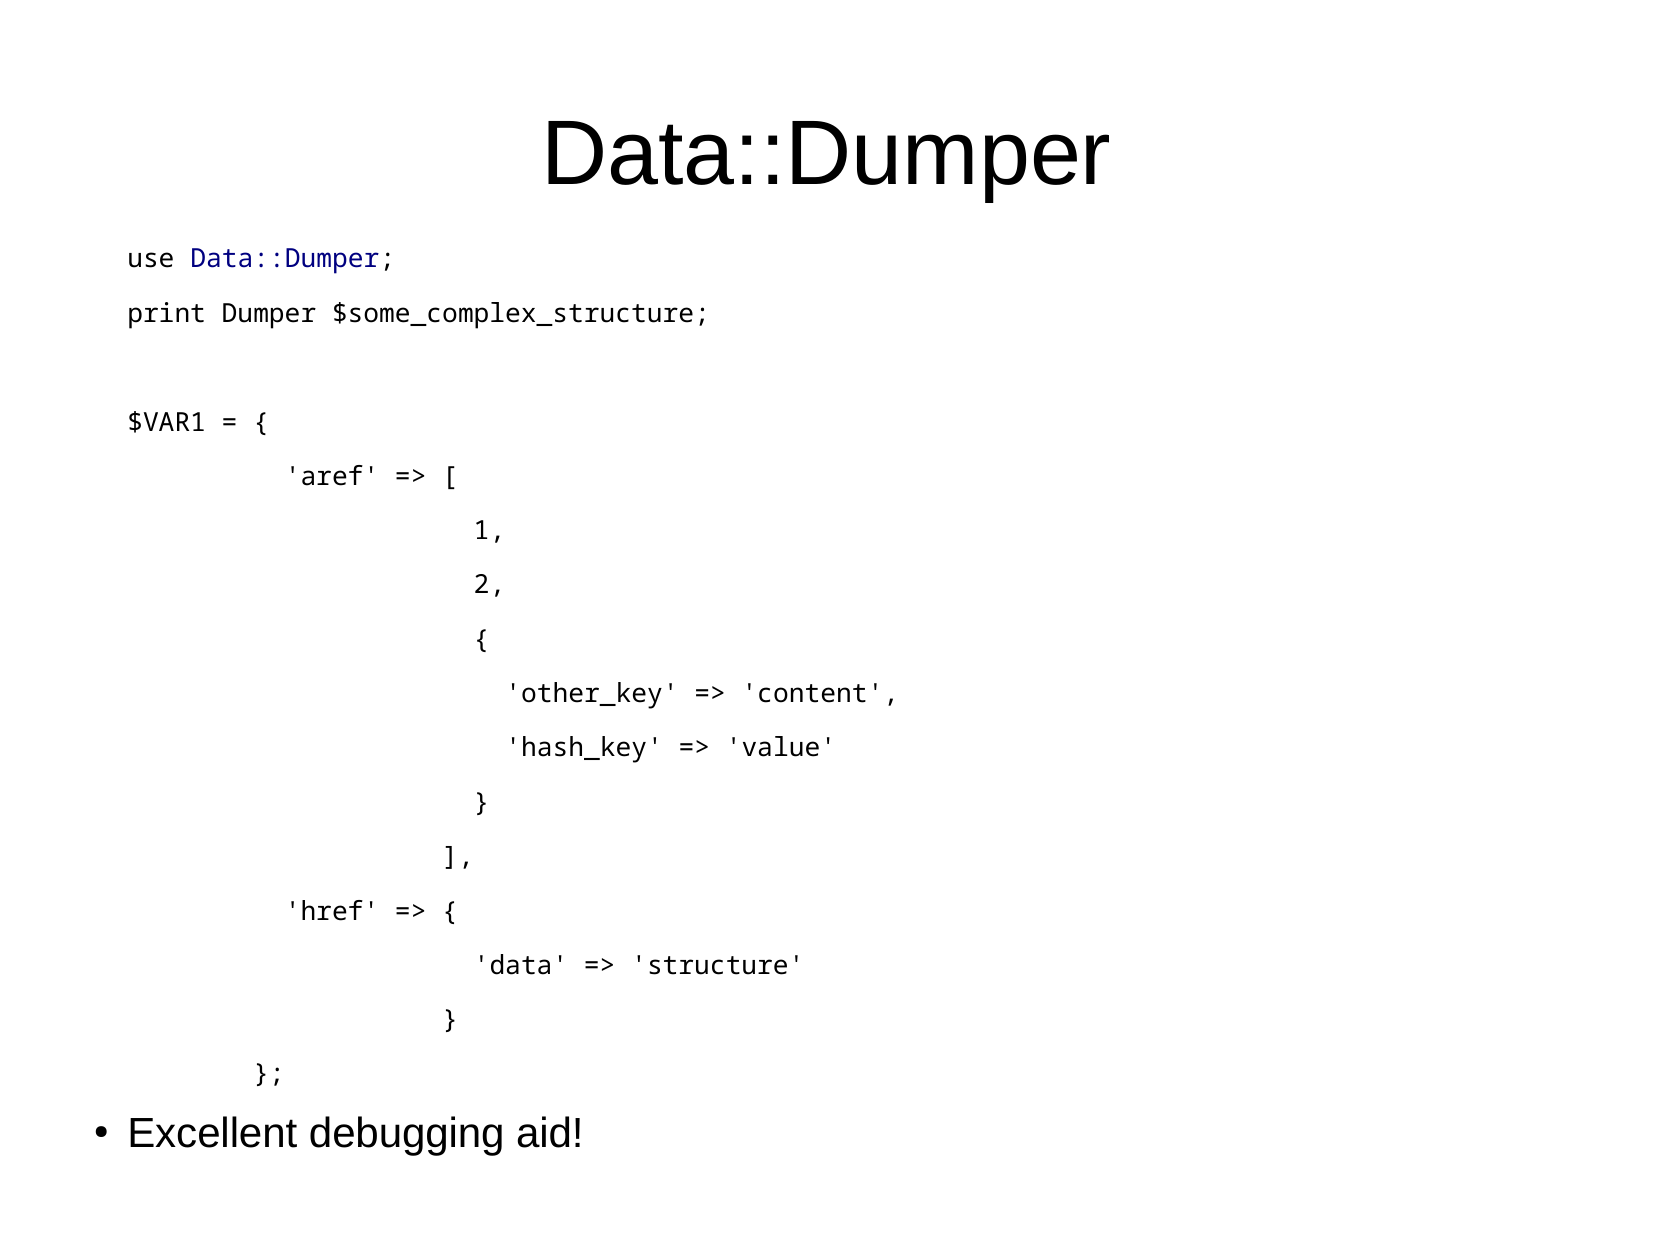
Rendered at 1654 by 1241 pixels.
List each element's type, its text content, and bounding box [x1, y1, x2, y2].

list use Data::Dumper; print Dumper $some_complex_structure; $VAR1 = { 'aref' => [ 1, 2, { 'other_key' => 'content', 'hash_key' => 'value' } ], 'href' => { 'data' => 'structure' } }; Excellent debugging aid! [82, 240, 1571, 1171]
title Data::Dumper [82, 49, 1571, 240]
